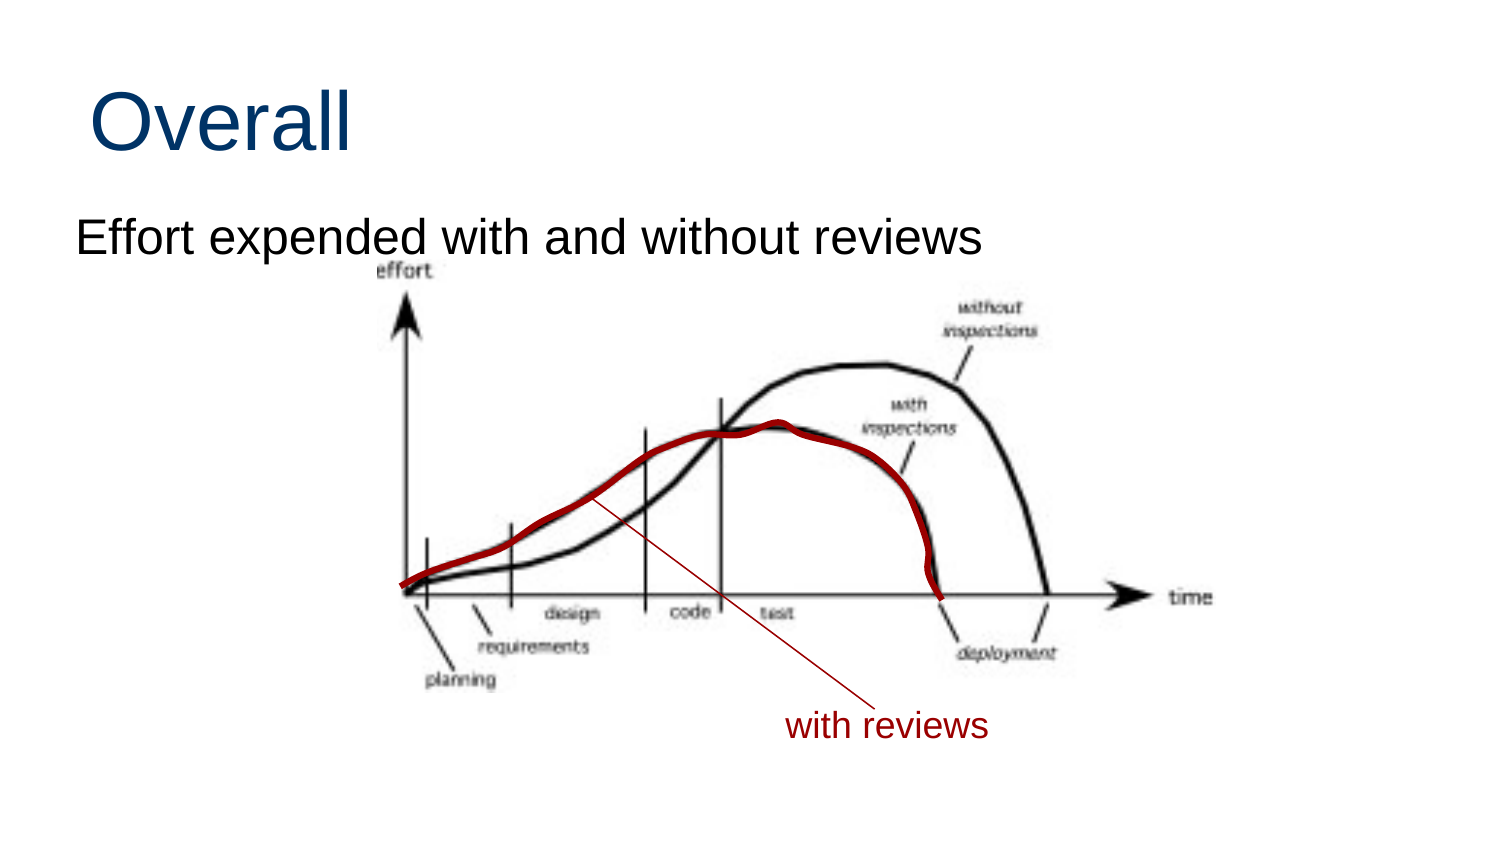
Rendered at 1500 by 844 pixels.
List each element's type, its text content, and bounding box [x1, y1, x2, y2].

text_box with reviews [770, 692, 1004, 754]
picture [377, 272, 1216, 693]
title Overall [75, 33, 1425, 175]
subtitle Effort expended with and without reviews [75, 197, 1425, 272]
